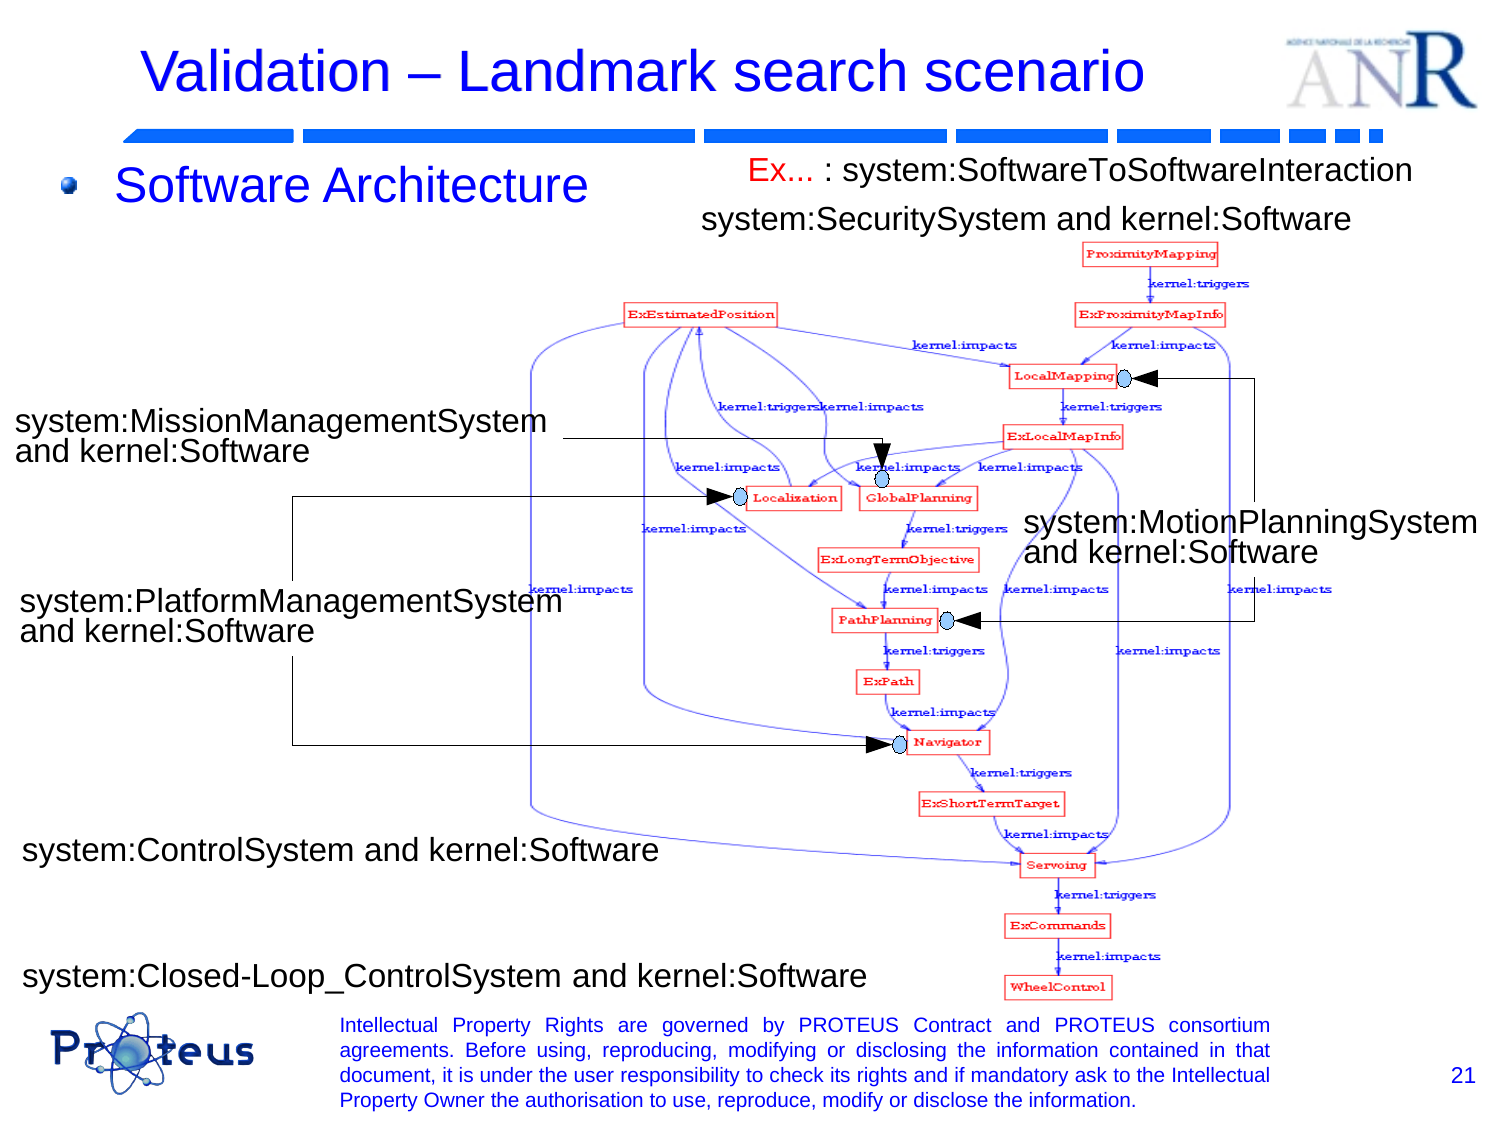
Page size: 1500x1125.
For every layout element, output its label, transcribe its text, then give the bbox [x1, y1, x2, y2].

text_box [733, 487, 748, 506]
text_box system:MissionManagementSystem and kernel:Software [0, 400, 563, 477]
list Software Architecture [43, 157, 765, 214]
text_box [892, 735, 907, 754]
text_box [939, 611, 955, 630]
text_box [874, 470, 890, 488]
picture [506, 229, 1373, 1011]
text_box system:MotionPlanningSystem and kernel:Software [1008, 502, 1500, 578]
text_box system:PlatformManagementSystem and kernel:Software [4, 580, 579, 657]
text_box system:SecuritySystem and kernel:Software [686, 198, 1368, 244]
text_box system:ControlSystem and kernel:Software [7, 830, 676, 876]
picture [35, 1003, 272, 1101]
title Validation – Landmark search scenario [23, 11, 1264, 130]
text_box Ex... : system:SoftwareToSoftwareInteraction [732, 150, 1426, 196]
picture [1281, 27, 1484, 115]
text_box [1117, 369, 1132, 388]
text_box system:Closed-Loop_ControlSystem and kernel:Software [7, 956, 884, 1002]
